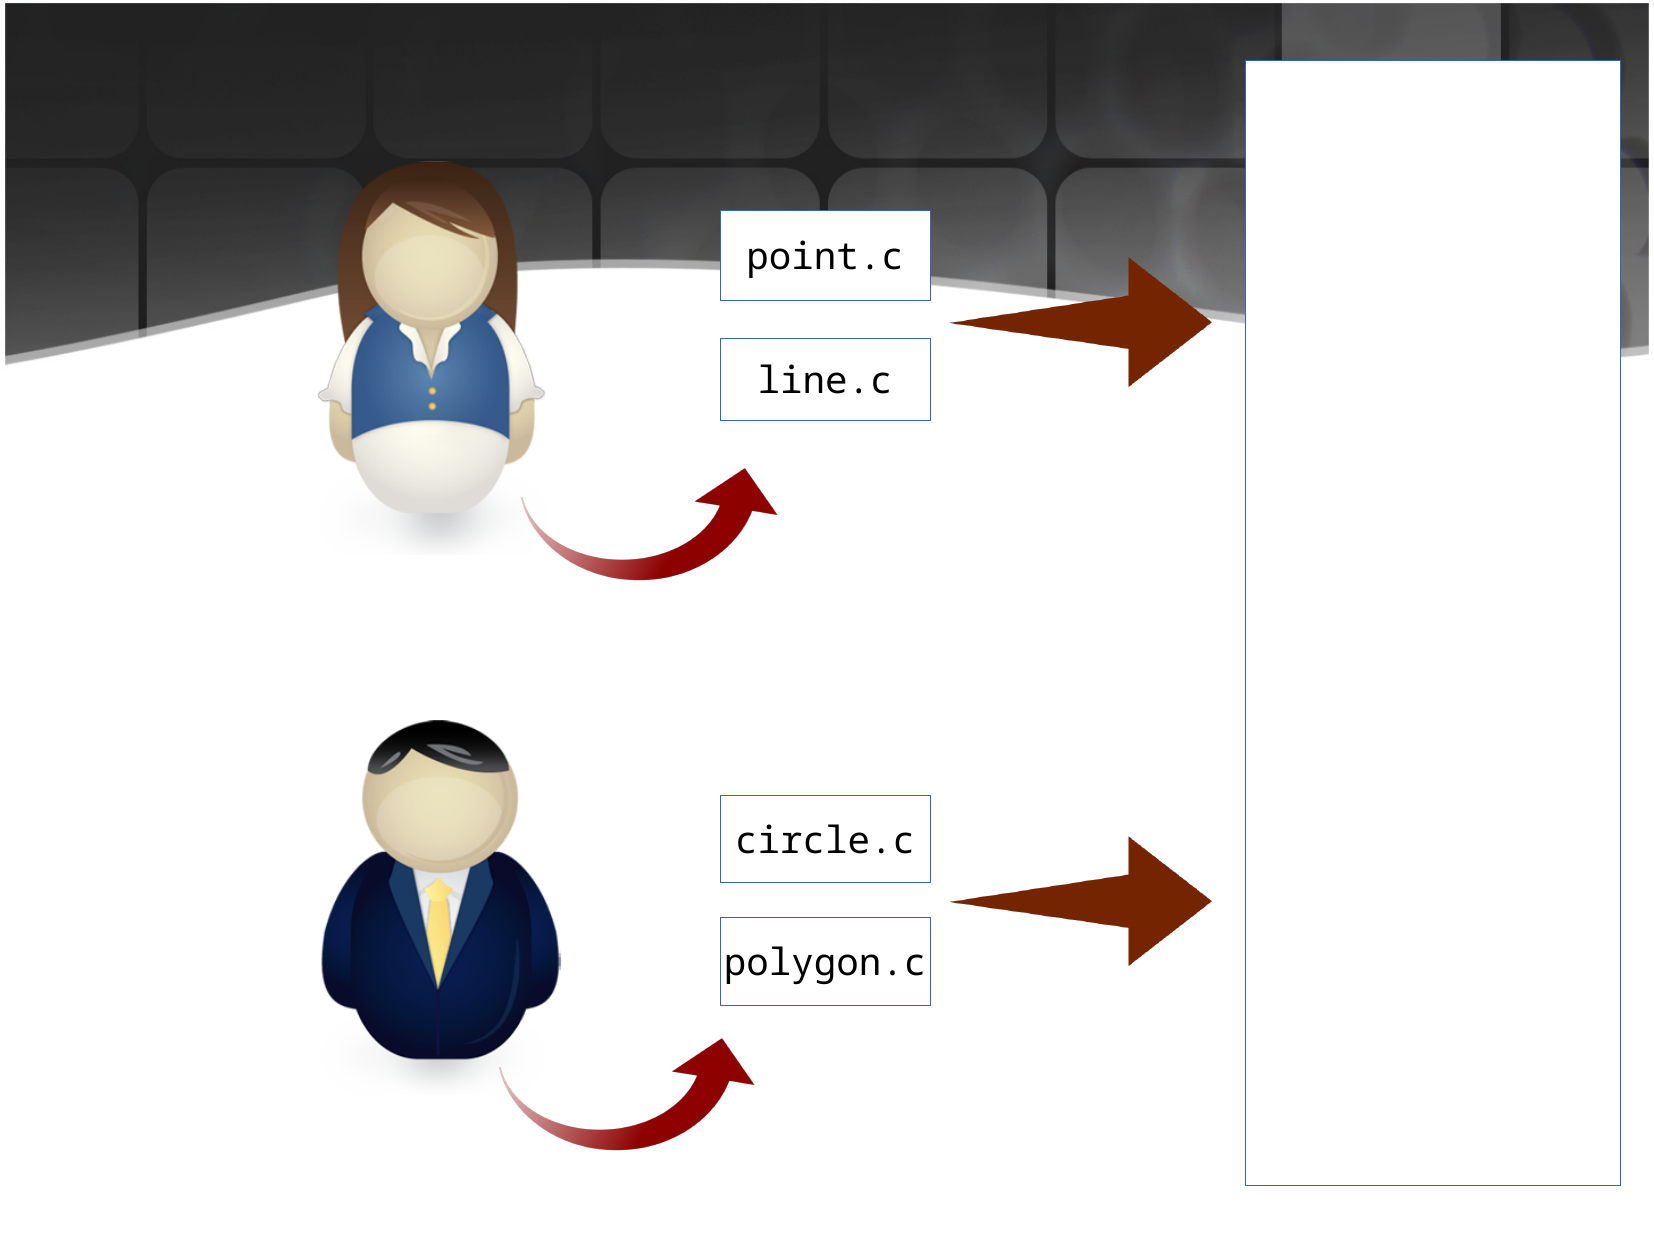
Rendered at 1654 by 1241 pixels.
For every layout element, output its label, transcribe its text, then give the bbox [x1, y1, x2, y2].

text_box circle.c [720, 795, 931, 883]
picture [0, 0, 1654, 1241]
text_box line.c [720, 338, 931, 421]
text_box [1245, 60, 1621, 1186]
text_box polygon.c [720, 917, 931, 1006]
text_box point.c [720, 210, 931, 301]
